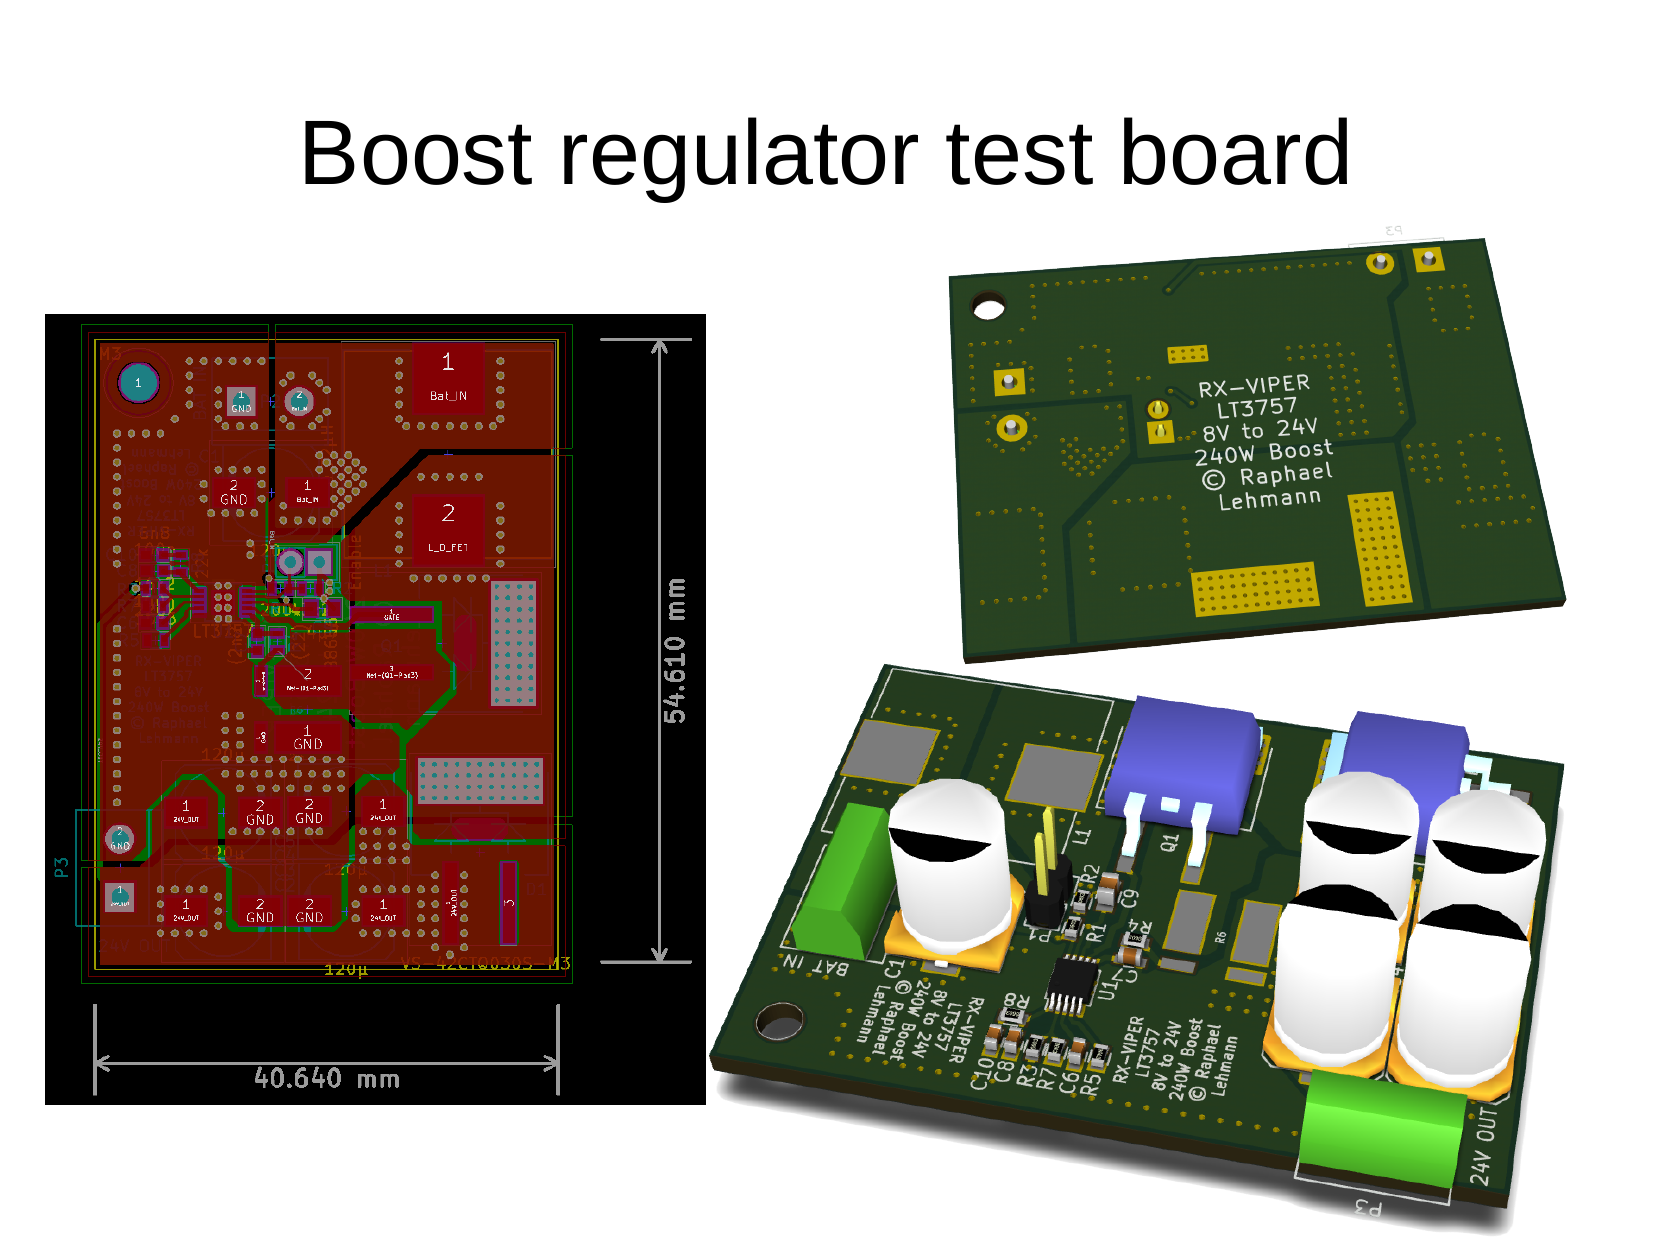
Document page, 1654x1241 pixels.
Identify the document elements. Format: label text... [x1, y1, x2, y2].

picture [45, 224, 1654, 1241]
title Boost regulator test board [82, 49, 1571, 257]
